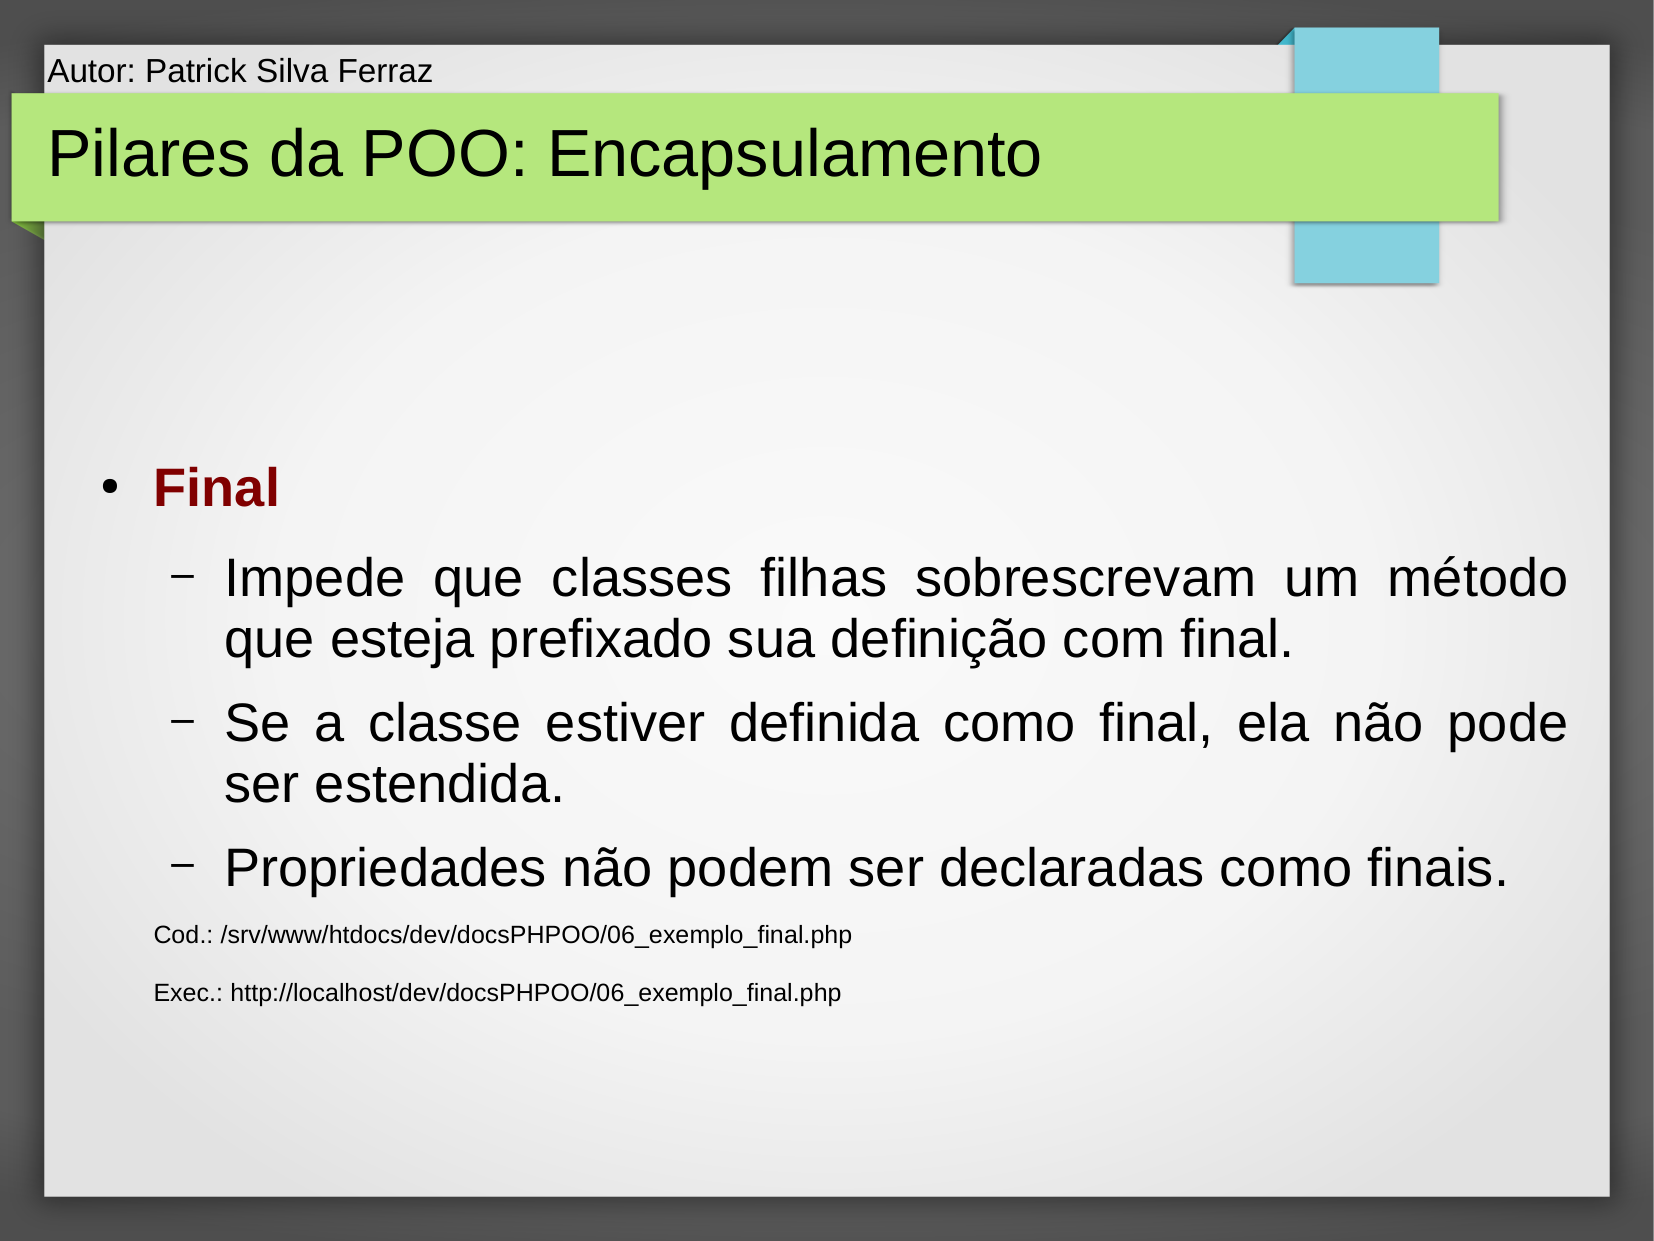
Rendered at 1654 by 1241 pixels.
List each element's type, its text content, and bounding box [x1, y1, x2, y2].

picture [0, 0, 1654, 1241]
title Pilares da POO: Encapsulamento [47, 69, 1512, 238]
list Final Impede que classes filhas sobrescrevam um método que esteja prefixado sua definição com final. Se a classe estiver definida como final, ela não pode ser estendida. Propriedades não podem ser declaradas como finais. Cod.: /srv/www/htdocs/dev/docsPHPOO/06_exemplo_final.php Exec.: http://localhost/dev/docsPHPOO/06_exemplo_final.php [82, 295, 1571, 1170]
text_box Autor: Patrick Silva Ferraz [47, 47, 876, 95]
